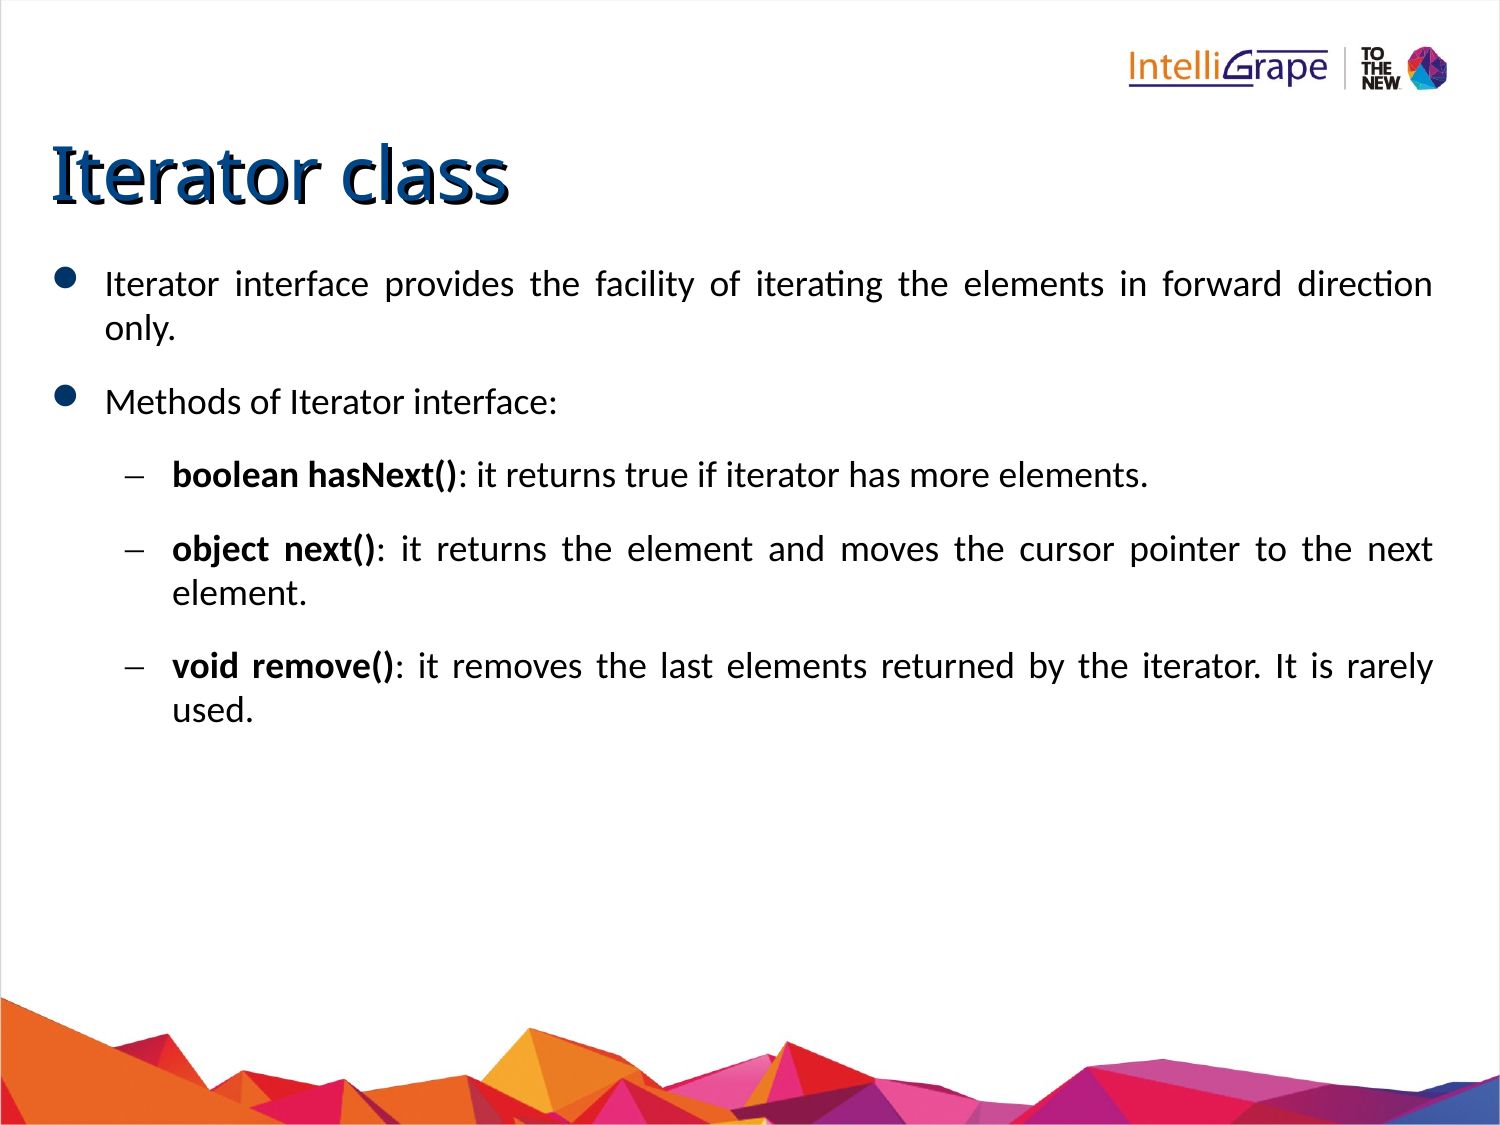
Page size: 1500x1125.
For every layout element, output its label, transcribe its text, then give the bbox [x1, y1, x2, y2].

picture [0, 0, 1500, 1125]
text_box Iterator class [35, 118, 1477, 234]
text_box Iterator interface provides the facility of iterating the elements in forward direction only. Methods of Iterator interface: boolean hasNext(): it returns true if iterator has more elements. object next(): it returns the element and moves the cursor pointer to the next element. void remove(): it removes the last elements returned by the iterator. It is rarely used. [35, 253, 1450, 1125]
